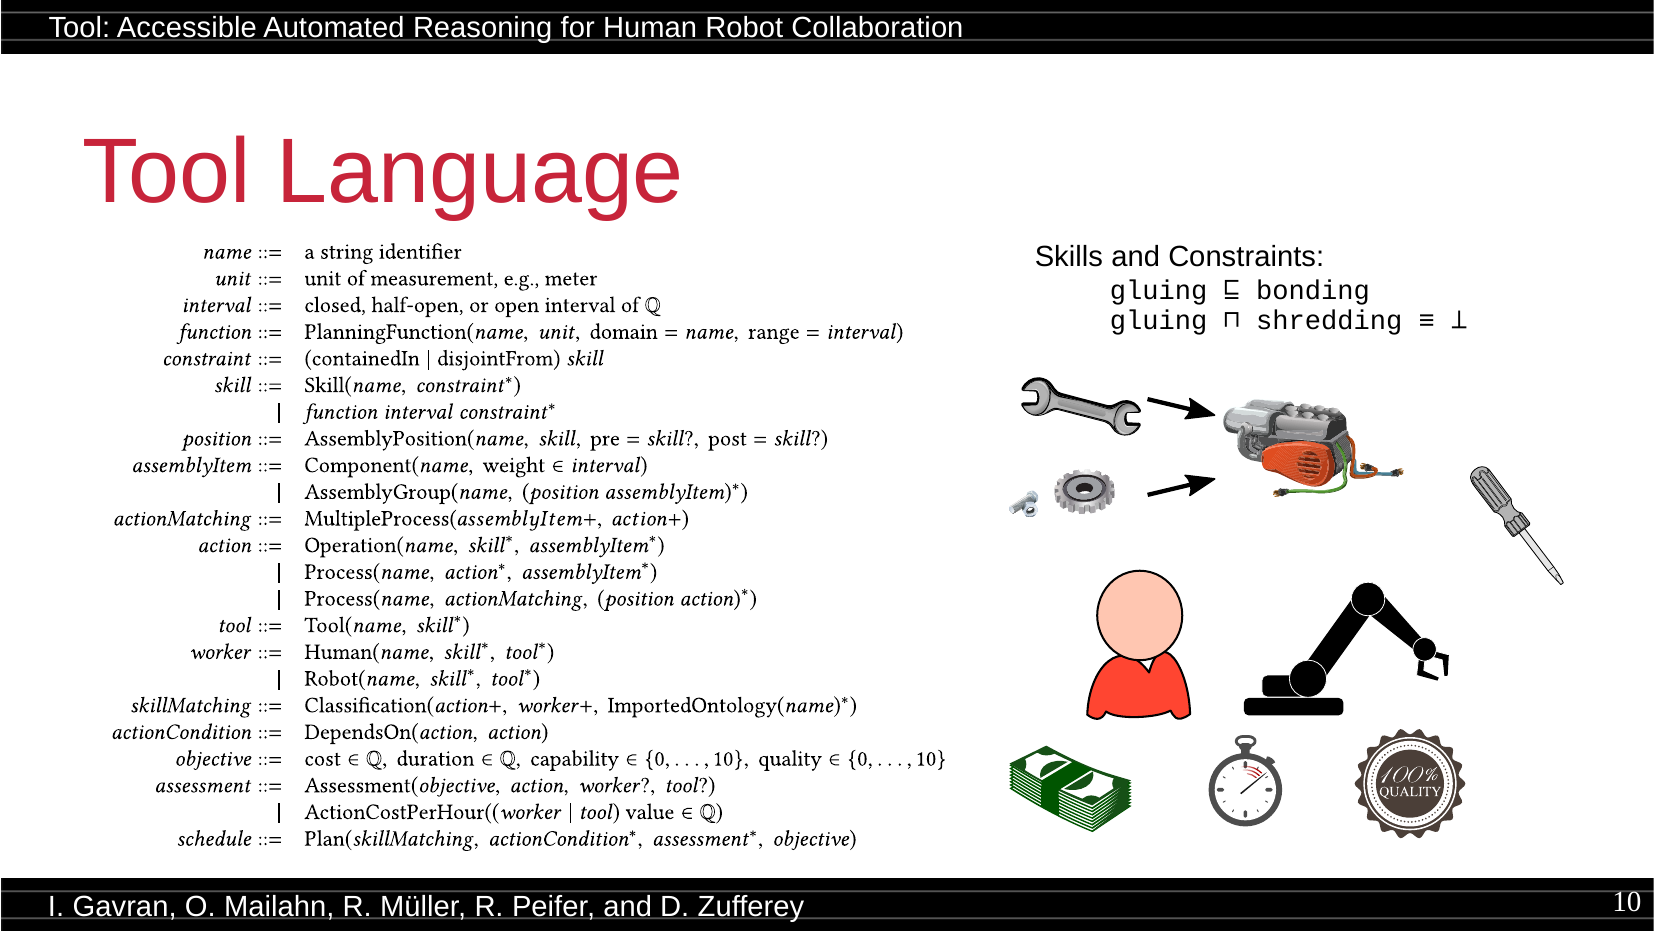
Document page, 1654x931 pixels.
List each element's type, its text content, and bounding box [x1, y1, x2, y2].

text_box Skills and Constraints: gluing ⊑ bonding gluing ⊓ shredding ≡ ⊥ [1020, 232, 1483, 346]
picture [1004, 569, 1192, 852]
picture [1470, 466, 1564, 586]
picture [1, 878, 1654, 931]
picture [1350, 723, 1471, 844]
picture [1243, 581, 1450, 716]
text_box Tool: Accessible Automated Reasoning for Human Robot Collaboration [33, 4, 980, 52]
picture [1000, 364, 1412, 526]
picture [112, 243, 946, 851]
title Tool Language [82, 92, 1571, 249]
text_box I. Gavran, O. Mailahn, R. Müller, R. Peifer, and D. Zufferey [33, 882, 821, 931]
picture [1, 0, 1654, 54]
picture [1208, 735, 1283, 827]
